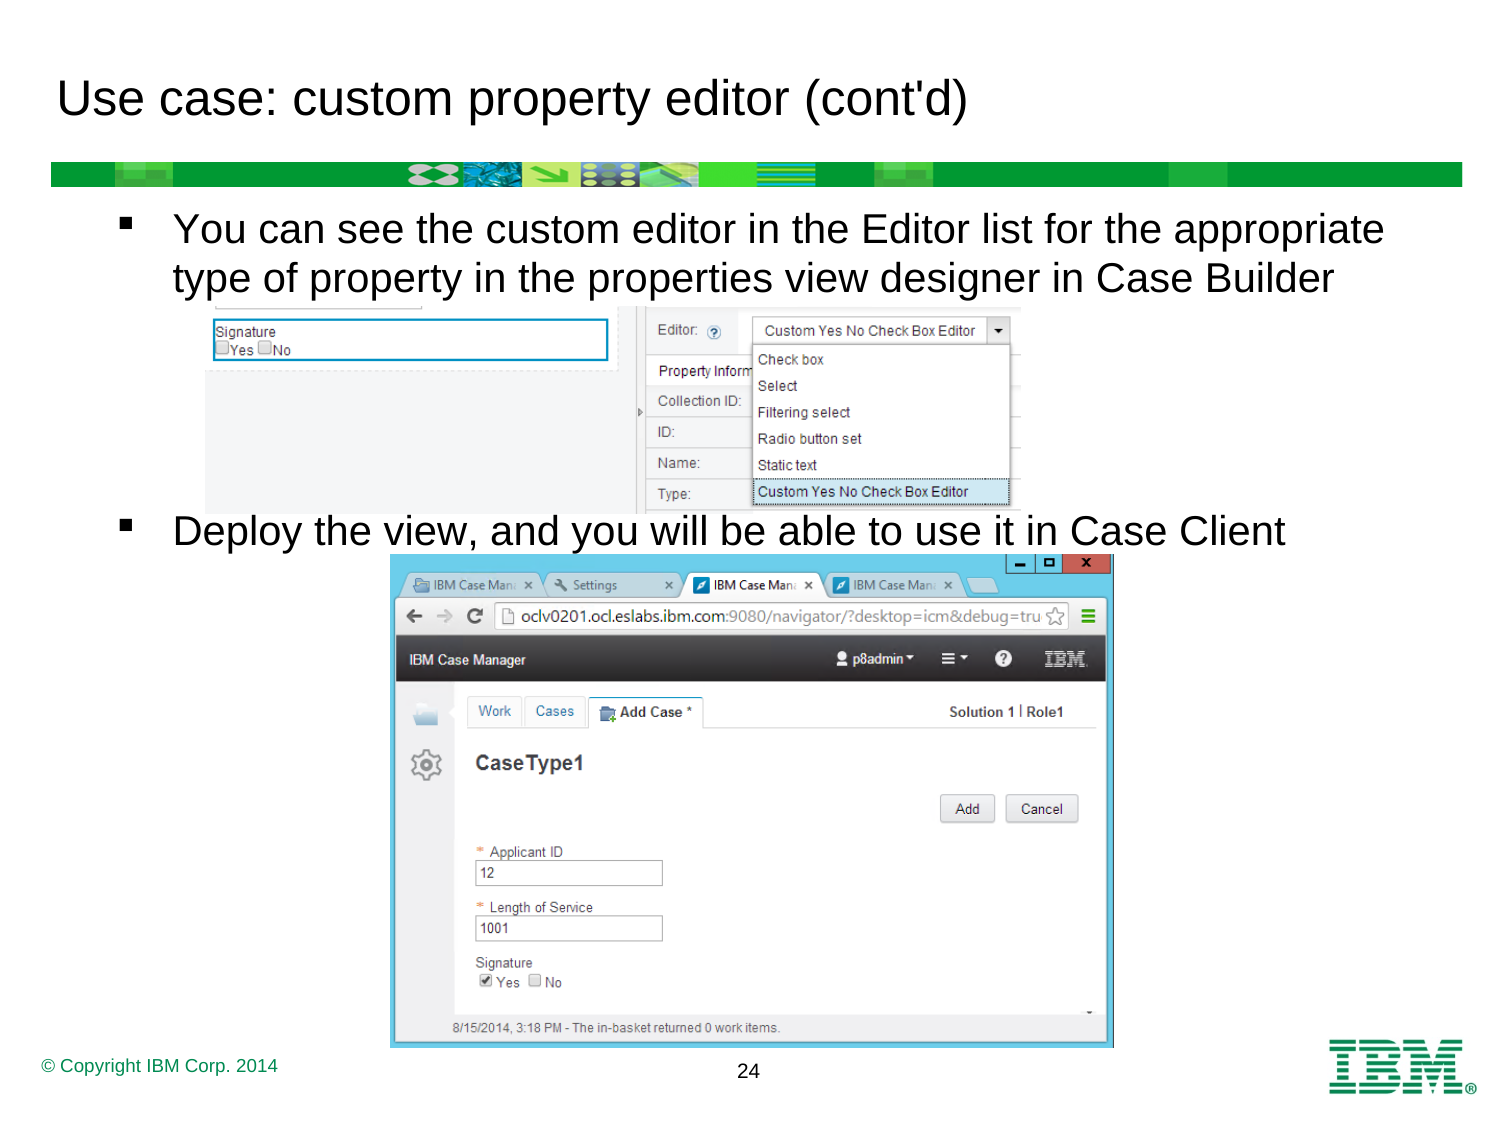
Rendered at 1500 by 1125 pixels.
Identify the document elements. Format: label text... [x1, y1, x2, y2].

title Use case: custom property editor (cont'd) [41, 31, 1500, 165]
list You can see the custom editor in the Editor list for the appropriate type of property in the properties view designer in Case Builder Deploy the view, and you will be able to use it in Case Client [45, 195, 1442, 1125]
picture [390, 554, 1115, 1048]
picture [1442, 1037, 1479, 1096]
picture [50, 165, 1463, 189]
picture [205, 306, 1021, 515]
